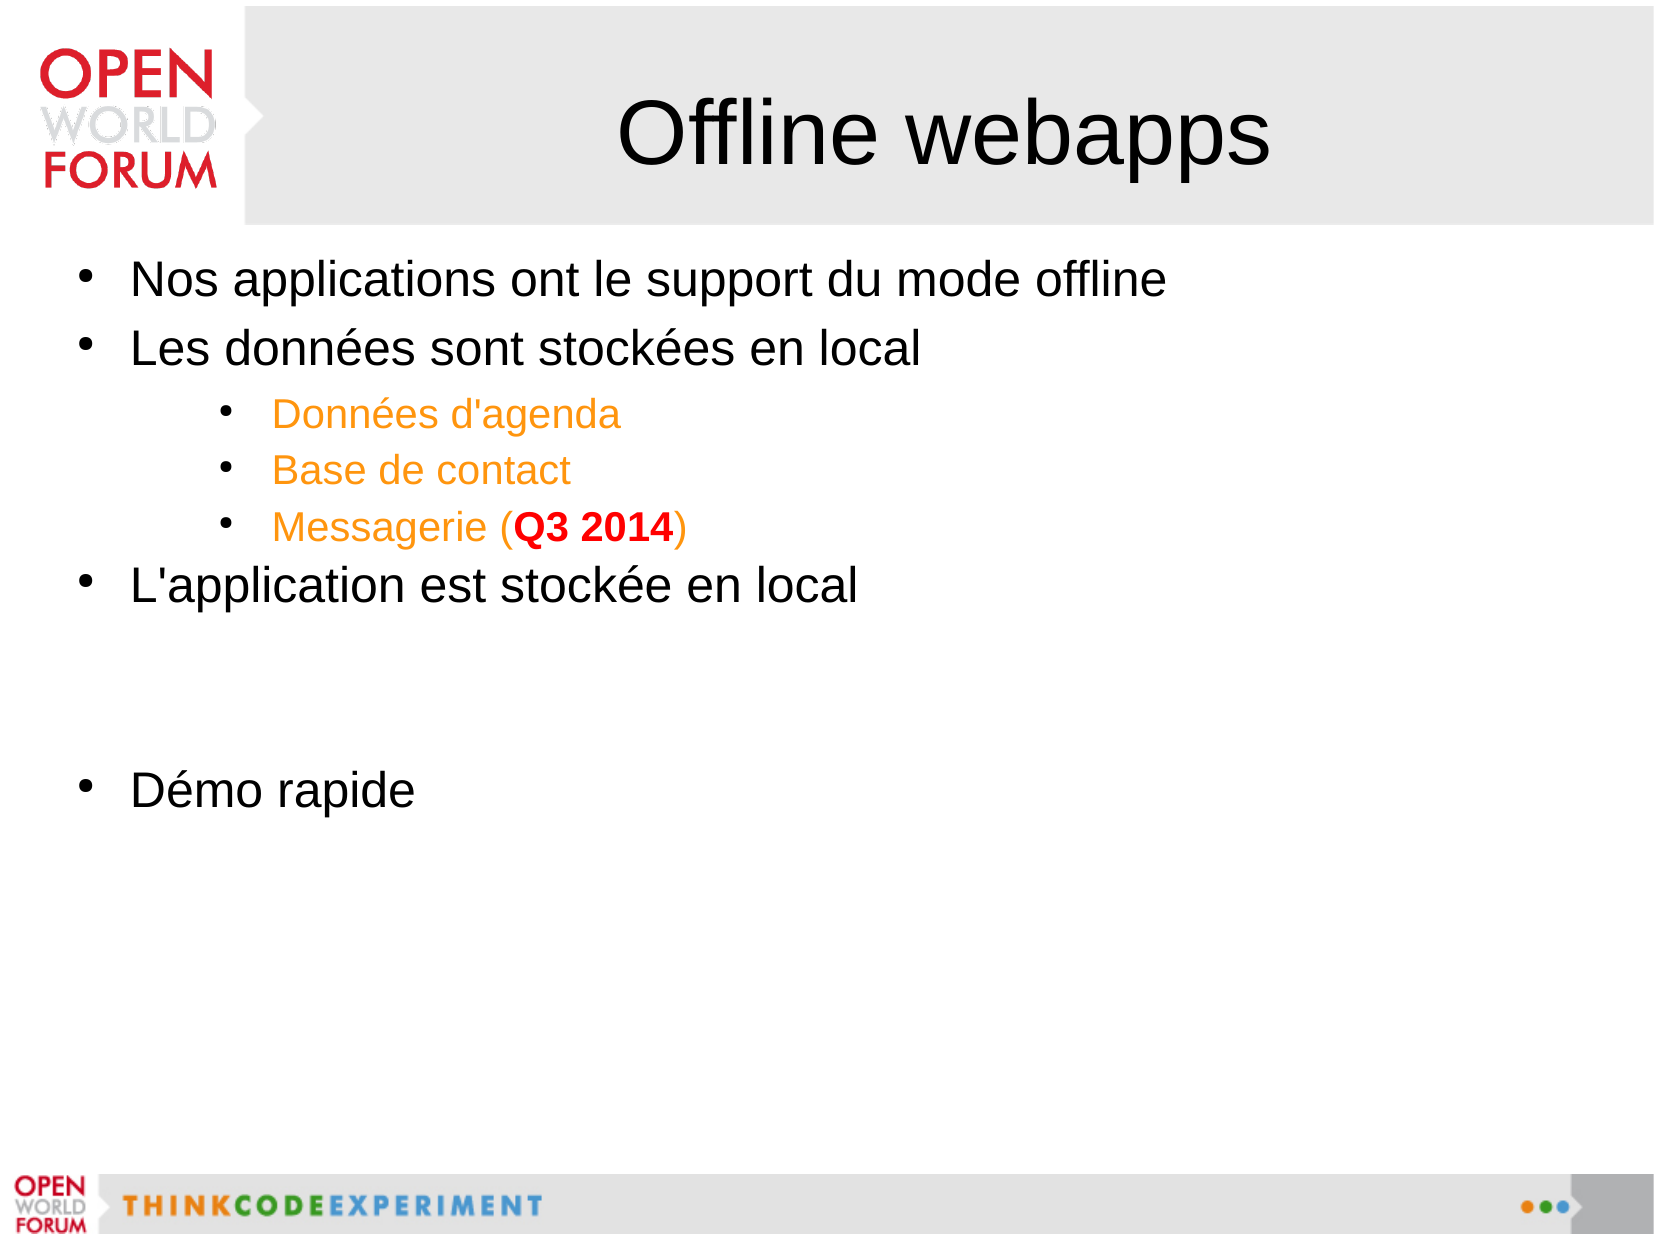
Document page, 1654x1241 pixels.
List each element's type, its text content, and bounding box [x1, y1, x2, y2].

picture [11, 6, 1654, 225]
list Nos applications ont le support du mode offline Les données sont stockées en local Données d'agenda Base de contact Messagerie (Q3 2014) L'application est stockée en local Démo rapide [59, 265, 1548, 1085]
title Offline webapps [295, 29, 1595, 237]
picture [0, 1174, 1654, 1234]
